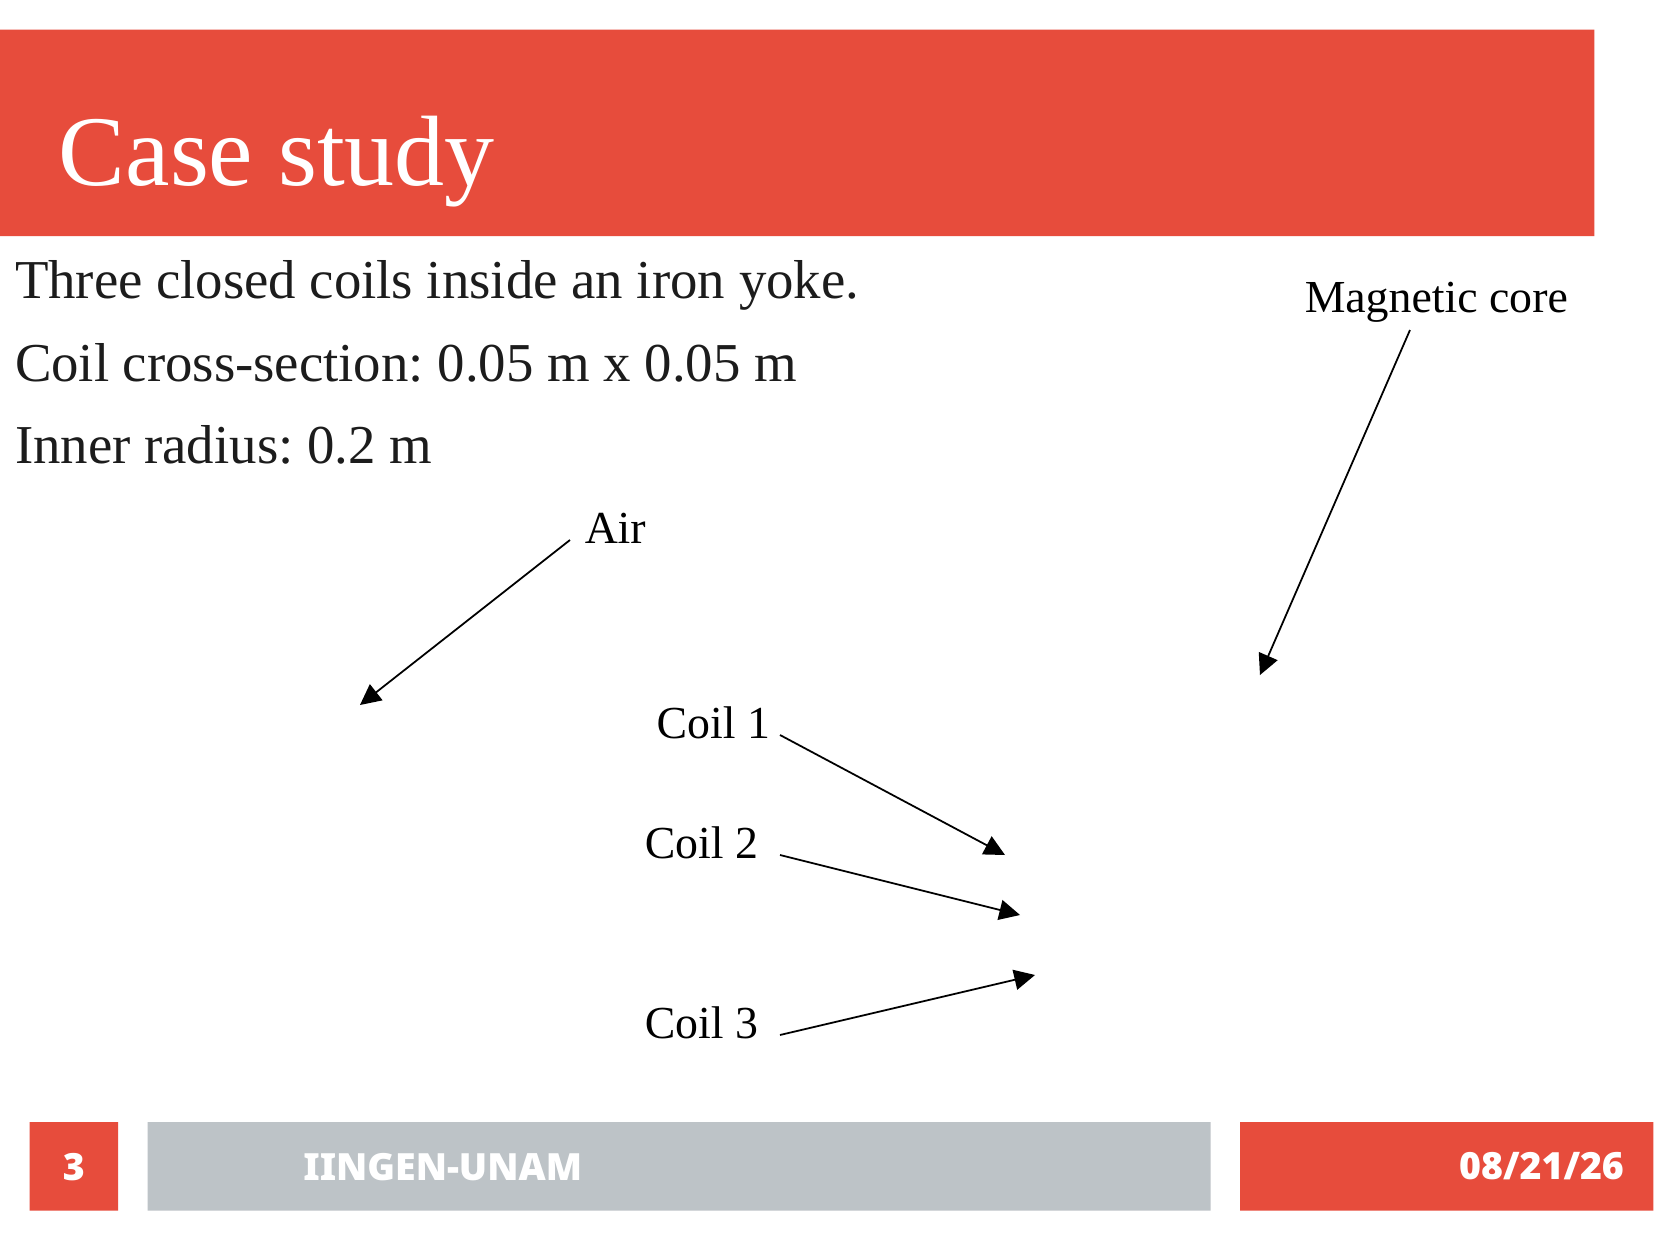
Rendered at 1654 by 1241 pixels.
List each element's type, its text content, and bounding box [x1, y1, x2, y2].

text_box Air [570, 495, 751, 571]
text_box Coil 1 [641, 690, 822, 766]
text_box Magnetic core [1290, 264, 1591, 331]
list Three closed coils inside an iron yoke. Coil cross-section: 0.05 m x 0.05 m Inner radius: 0.2 m [15, 249, 1336, 478]
text_box Coil 3 [630, 990, 811, 1066]
title Case study [59, 59, 1595, 207]
text_box Coil 2 [630, 810, 811, 886]
